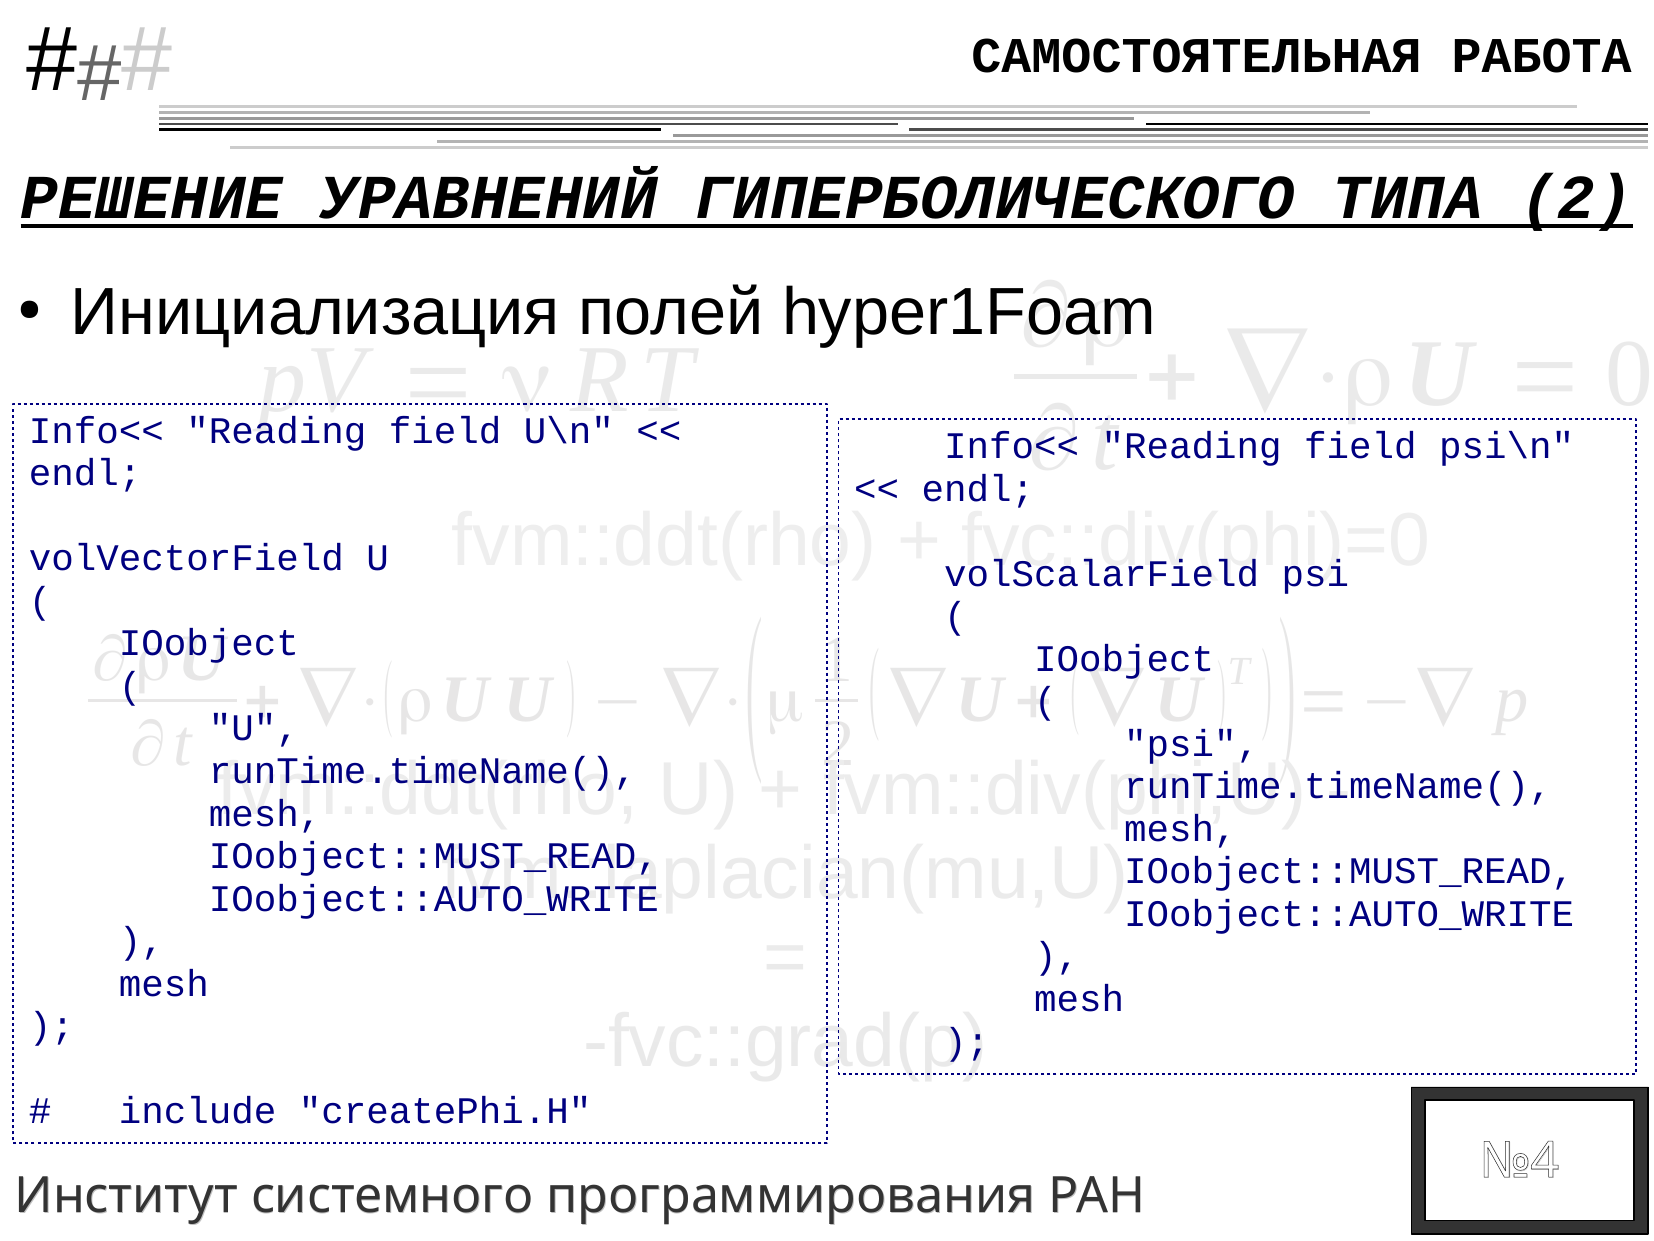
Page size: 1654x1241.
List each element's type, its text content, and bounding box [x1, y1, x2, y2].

text_box Info<< "Reading field psi\n" << endl; volScalarField psi ( IOobject ( "psi", runTime.timeName(), mesh, IOobject::MUST_READ, IOobject::AUTO_WRITE ), mesh ); [838, 419, 1636, 1074]
title РЕШЕНИЕ УРАВНЕНИЙ ГИПЕРБОЛИЧЕСКОГО ТИПА (2) [0, 147, 1654, 257]
list Инициализация полей hyper1Foam [0, 274, 1654, 1093]
text_box Info<< "Reading field U\n" << endl; volVectorField U ( IOobject ( "U", runTime.timeName(), mesh, IOobject::MUST_READ, IOobject::AUTO_WRITE ), mesh ); # include "createPhi.H" [13, 403, 827, 1144]
